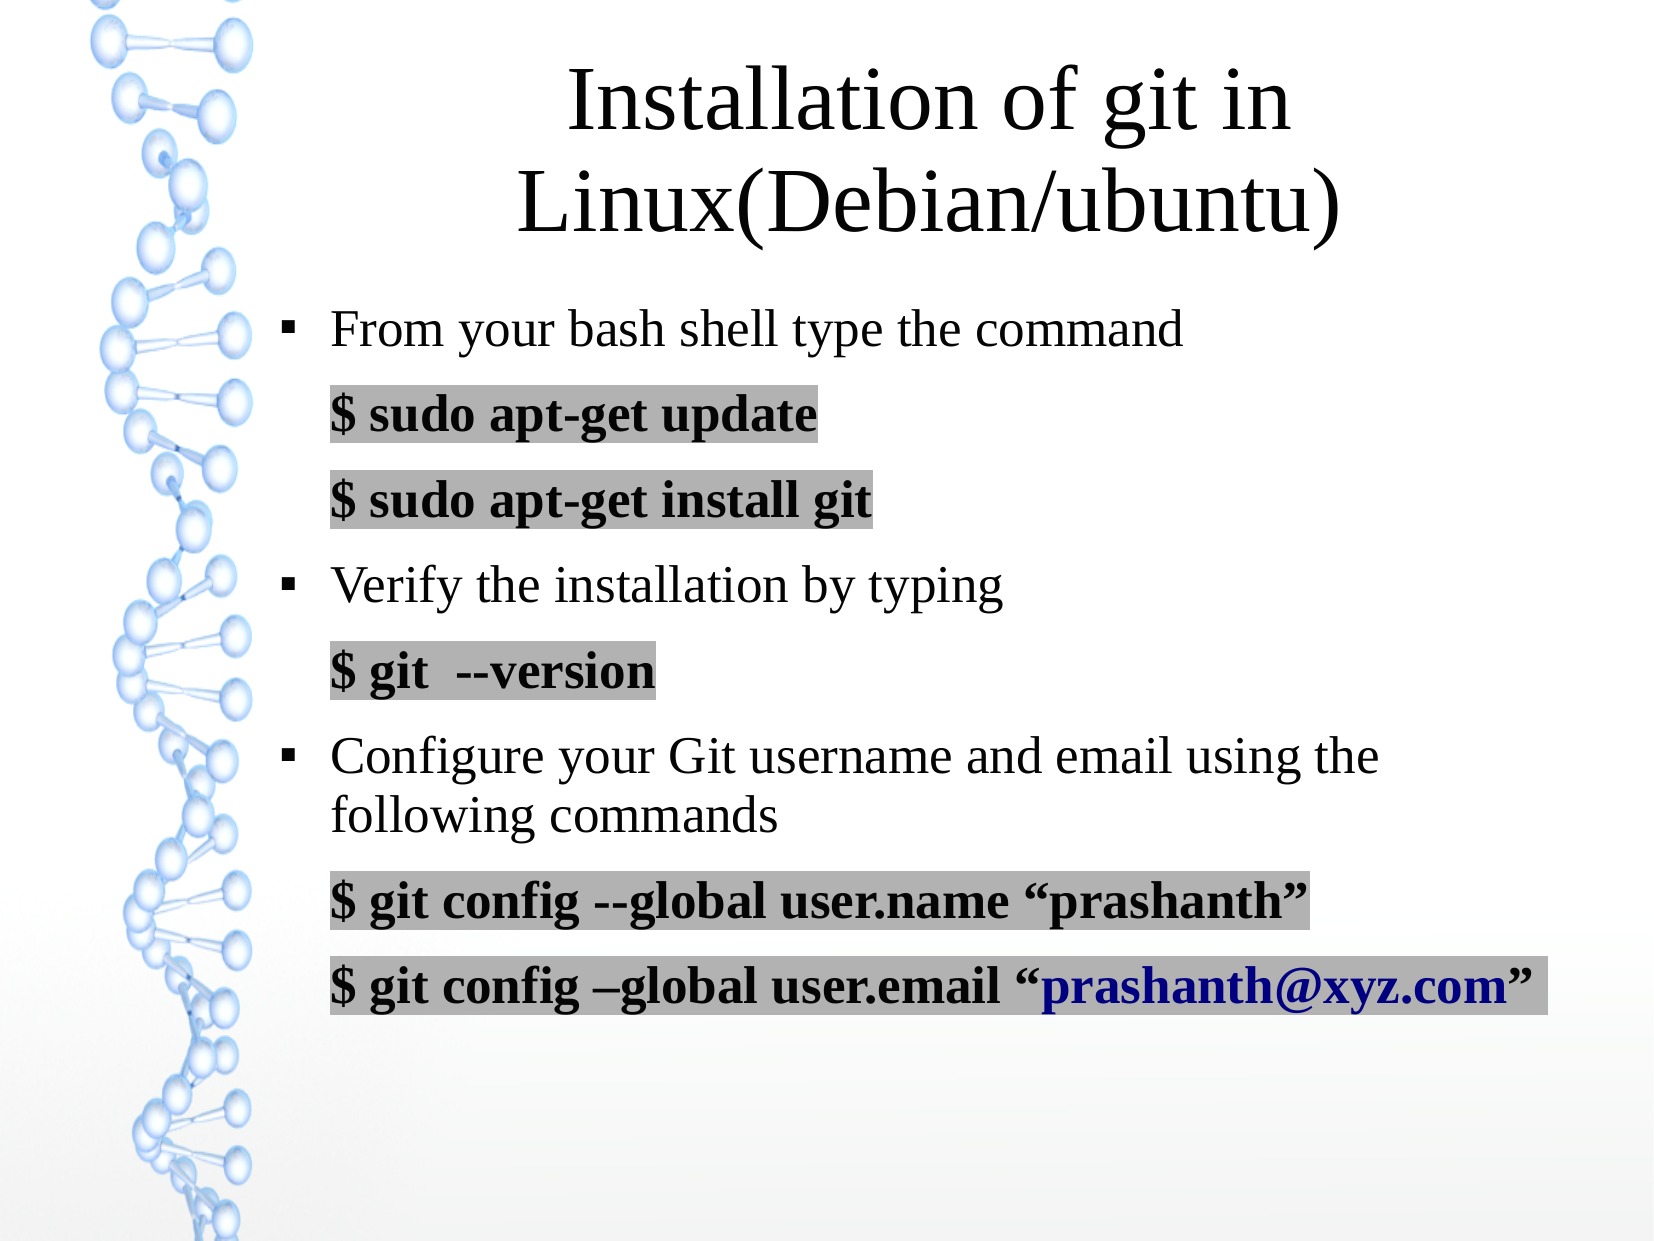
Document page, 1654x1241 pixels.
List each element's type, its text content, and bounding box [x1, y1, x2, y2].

picture [0, 0, 1654, 1241]
list From your bash shell type the command $ sudo apt-get update $ sudo apt-get install git Verify the installation by typing $ git --version Configure your Git username and email using the following commands $ git config --global user.name “prashanth” $ git config –global user.email “prashanth@xyz.com” [265, 299, 1595, 1019]
title Installation of git in Linux(Debian/ubuntu) [265, 47, 1595, 252]
